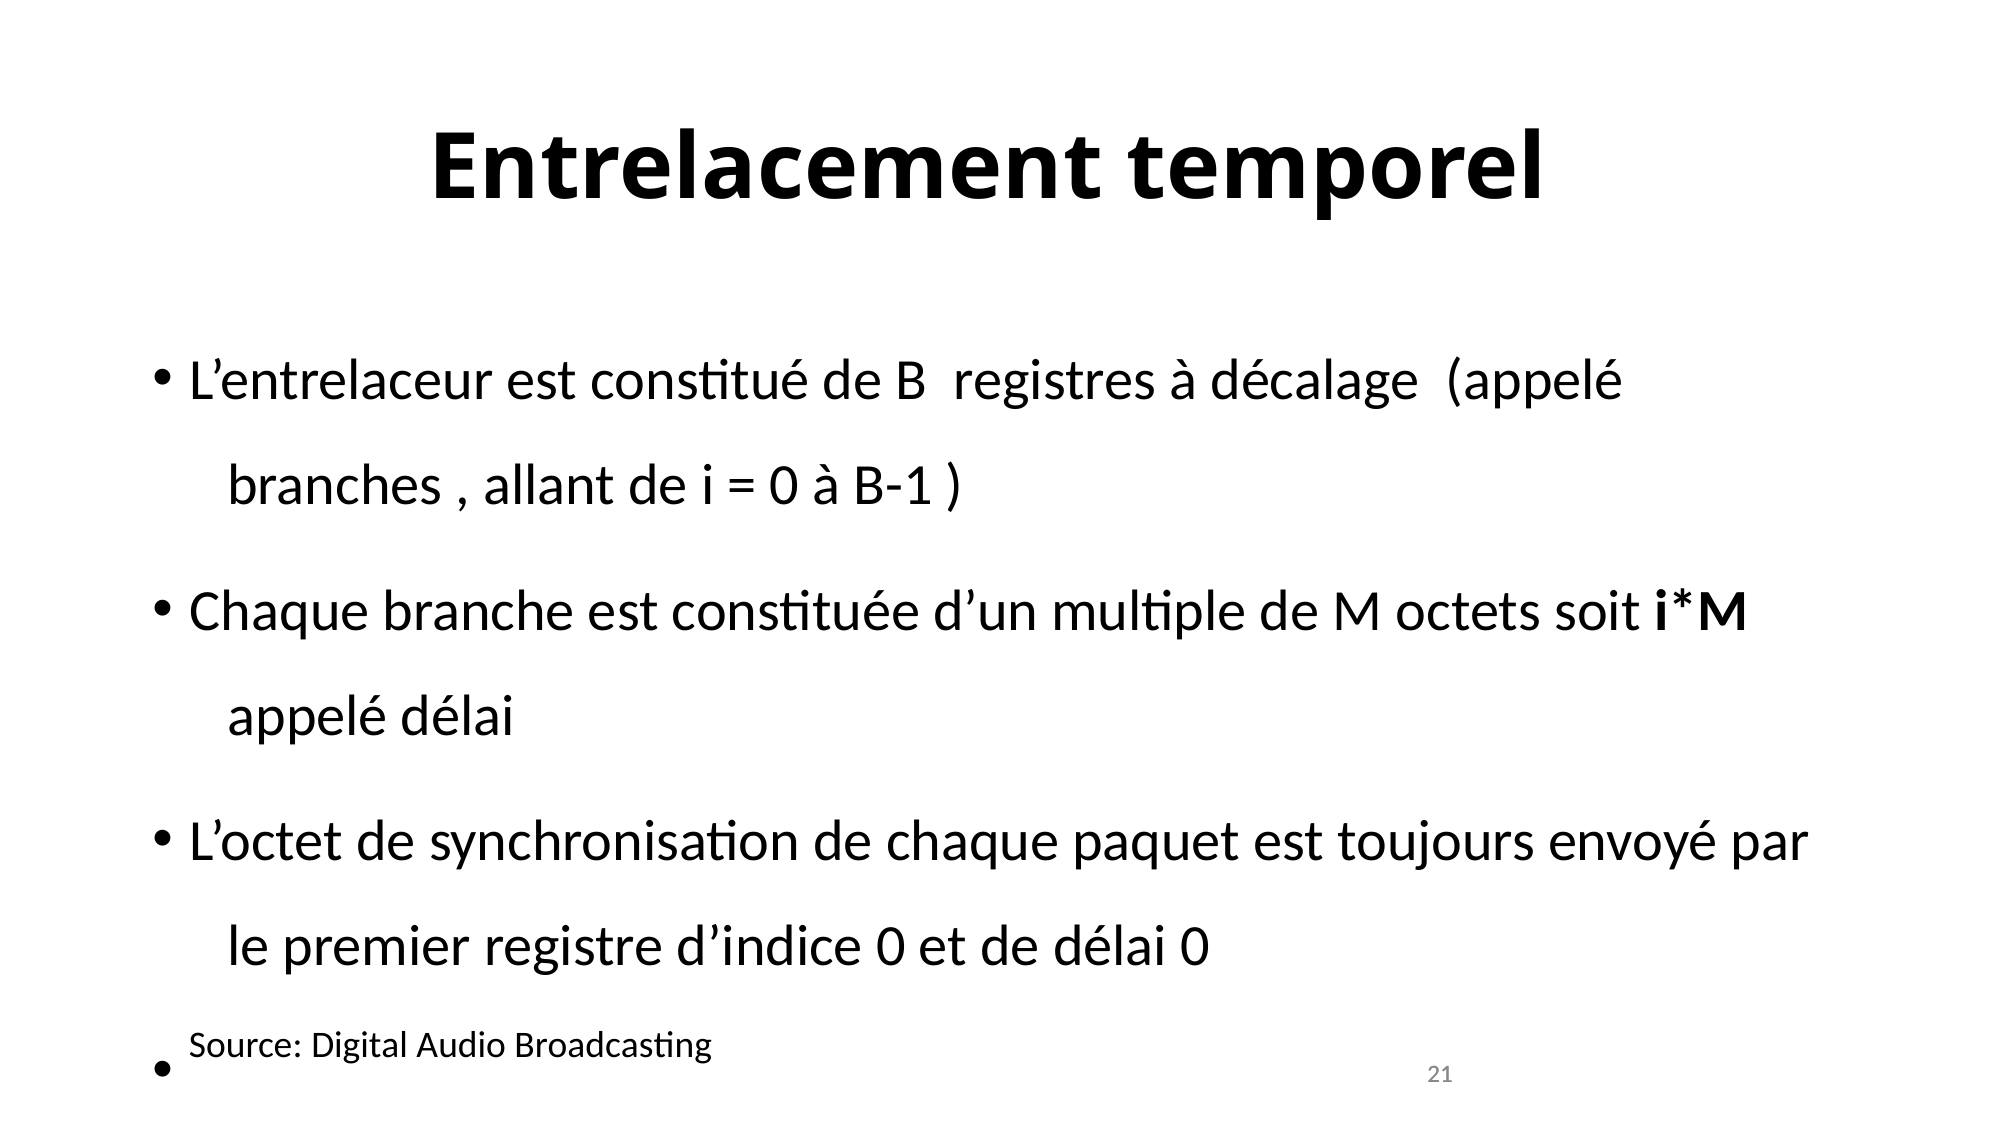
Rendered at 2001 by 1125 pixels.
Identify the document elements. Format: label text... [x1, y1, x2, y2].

text_box Source: Digital Audio Broadcasting [173, 1012, 814, 1074]
list L’entrelaceur est constitué de B registres à décalage (appelé branches , allant de i = 0 à B-1 ) Chaque branche est constituée d’un multiple de M octets soit i*M appelé délai L’octet de synchronisation de chaque paquet est toujours envoyé par le premier registre d’indice 0 et de délai 0 [137, 299, 1863, 1066]
text_box [1412, 1042, 1863, 1103]
title Entrelacement temporel [137, 59, 1863, 278]
